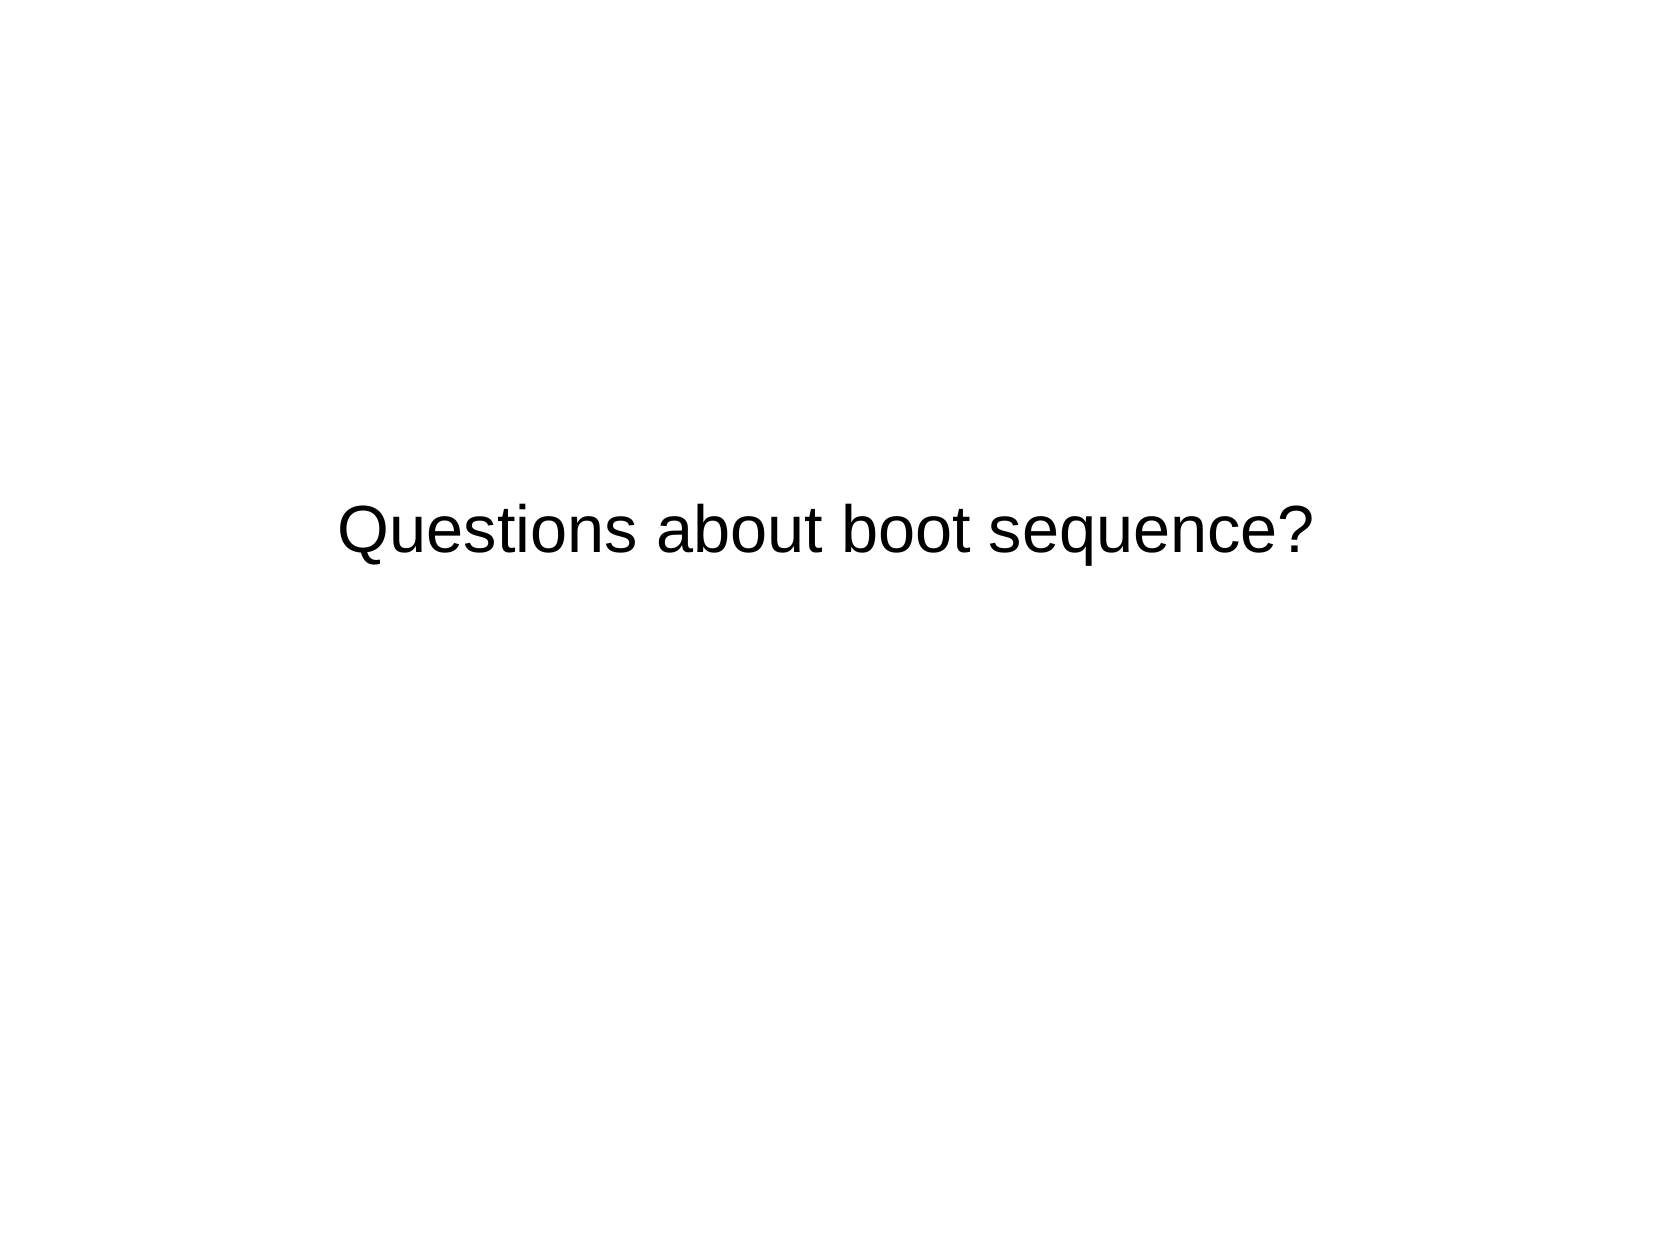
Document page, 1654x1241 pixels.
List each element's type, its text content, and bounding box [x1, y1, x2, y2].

subtitle Questions about boot sequence? [82, 49, 1571, 1010]
